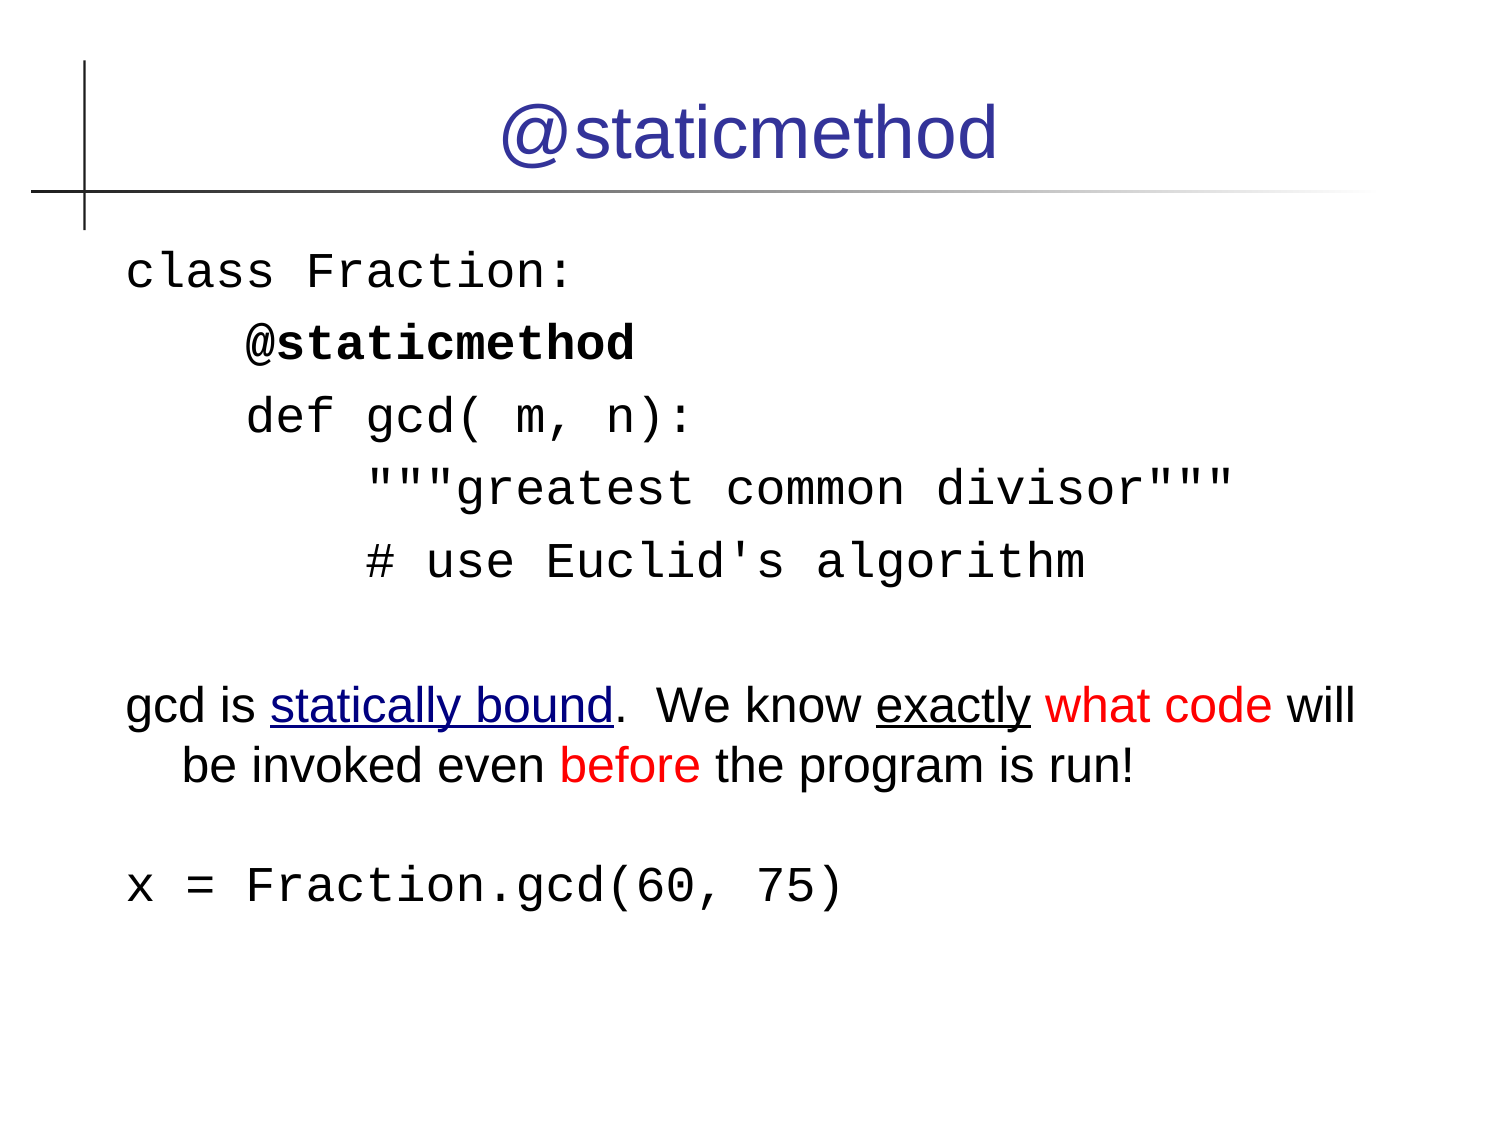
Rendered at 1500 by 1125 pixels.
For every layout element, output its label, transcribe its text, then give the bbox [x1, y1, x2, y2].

title @staticmethod [100, 42, 1397, 182]
list class Fraction: @staticmethod def gcd( m, n): """greatest common divisor""" # use Euclid's algorithm gcd is statically bound. We know exactly what code will be invoked even before the program is run! x = Fraction.gcd(60, 75) [110, 229, 1408, 960]
